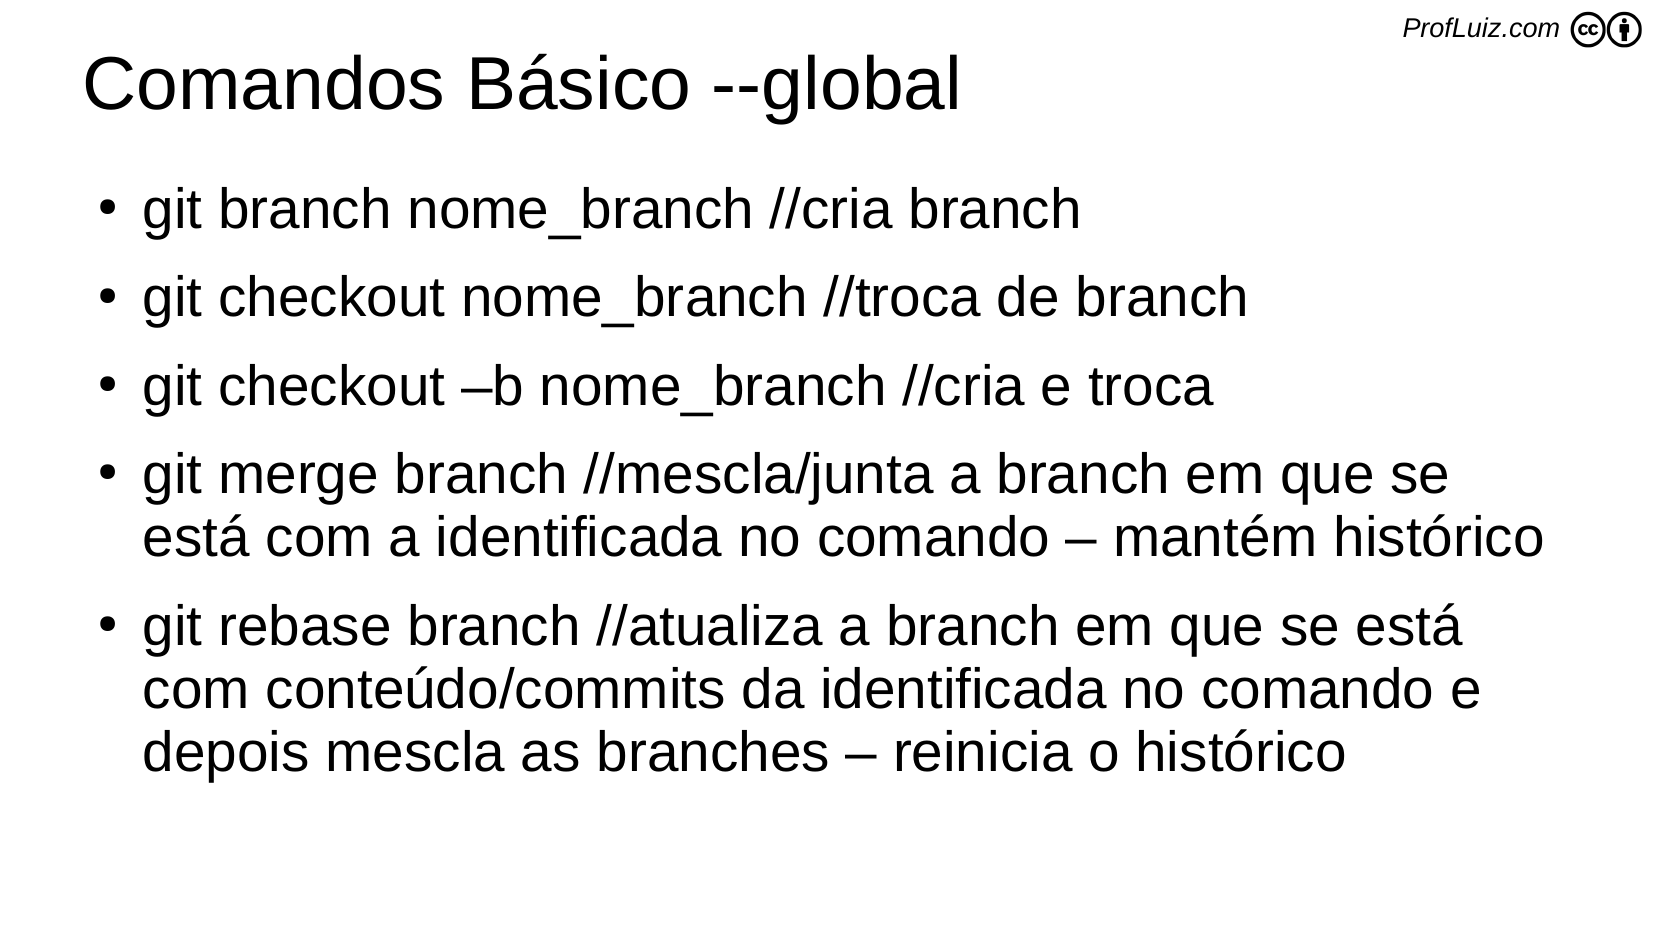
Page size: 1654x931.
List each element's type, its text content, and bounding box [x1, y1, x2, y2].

list git branch nome_branch //cria branch git checkout nome_branch //troca de branch git checkout –b nome_branch //cria e troca git merge branch //mescla/junta a branch em que se está com a identificada no comando – mantém histórico git rebase branch //atualiza a branch em que se está com conteúdo/commits da identificada no comando e depois mescla as branches – reinicia o histórico [82, 177, 1571, 839]
picture [1570, 11, 1642, 48]
title Comandos Básico --global [82, 37, 1571, 130]
